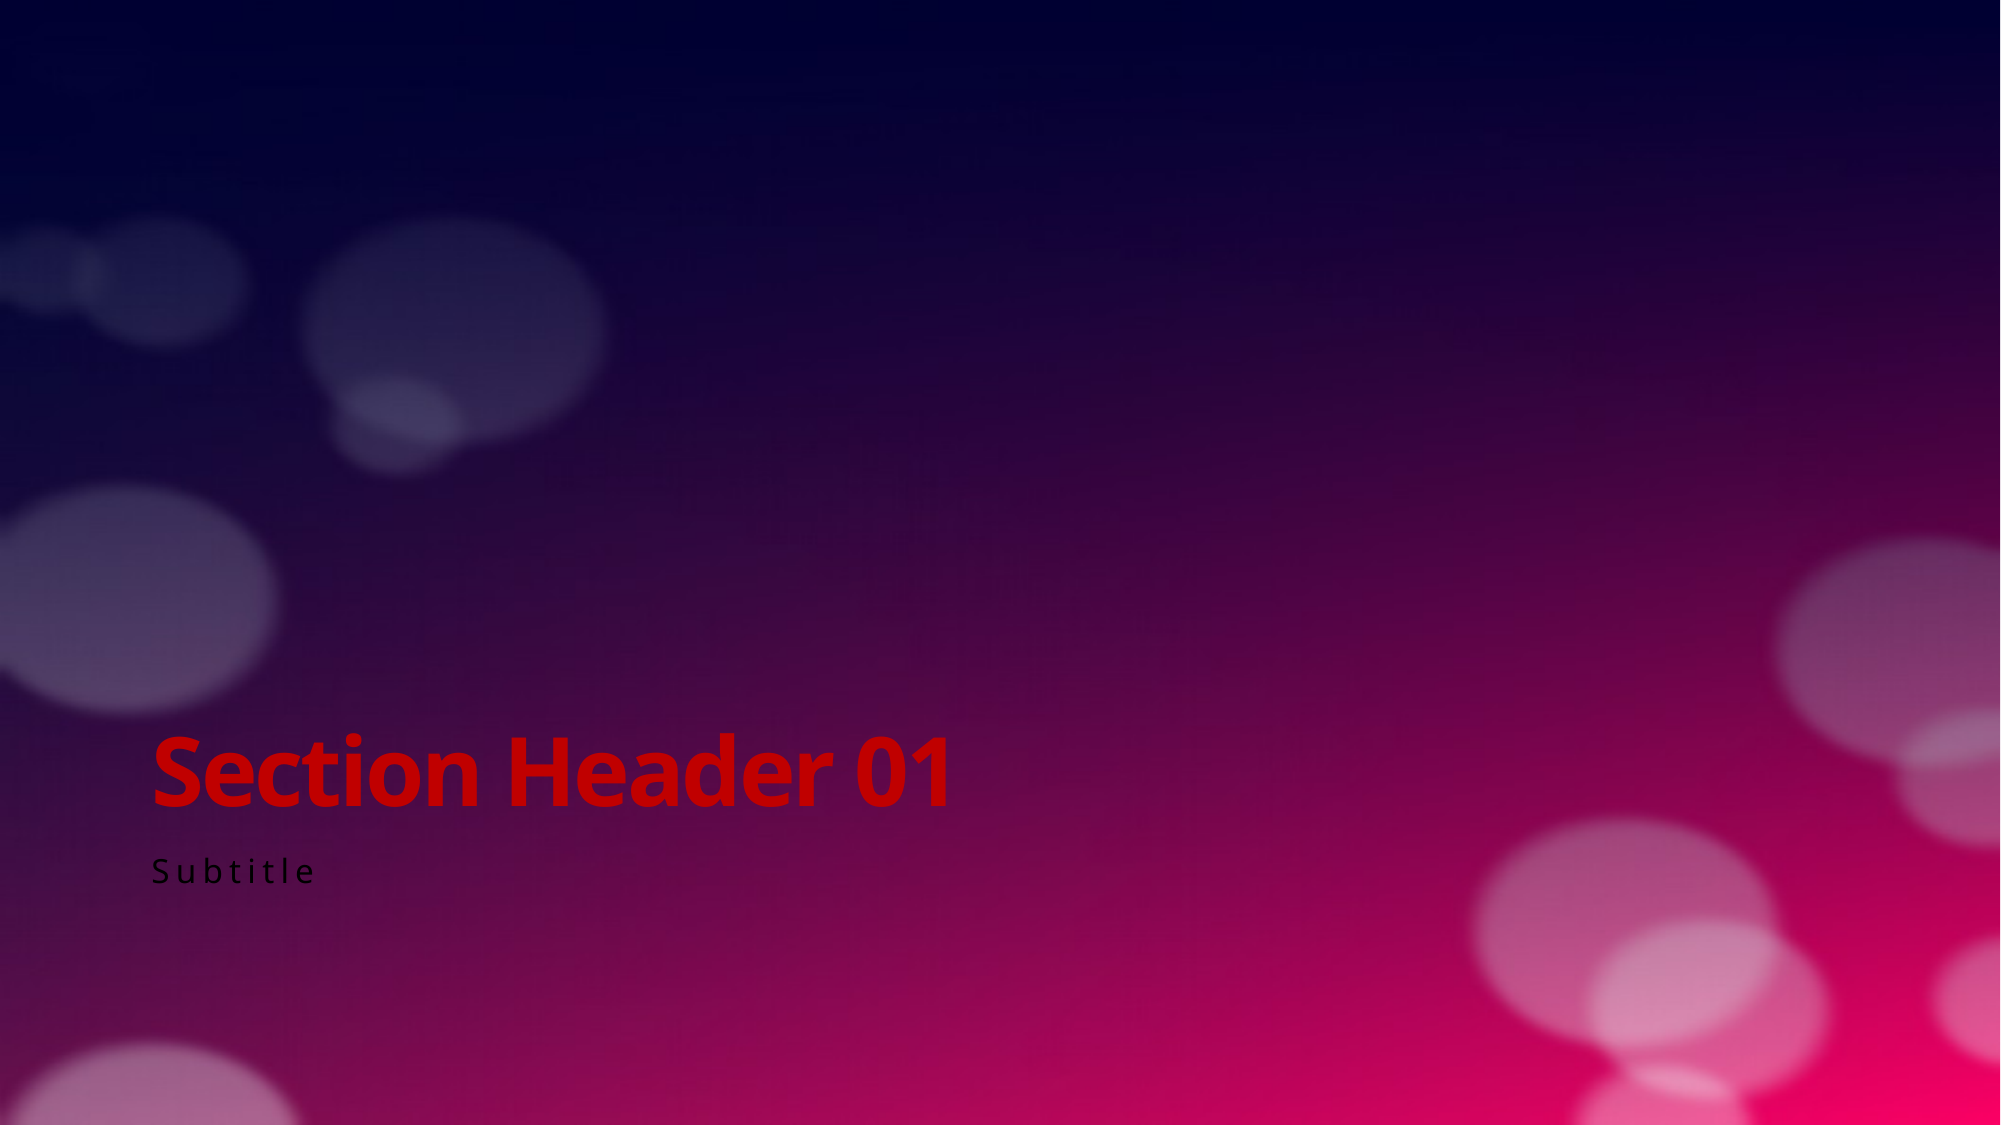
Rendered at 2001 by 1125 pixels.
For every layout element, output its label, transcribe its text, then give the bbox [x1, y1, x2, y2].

title Section Header 01 [136, 555, 1069, 835]
picture [0, 0, 2001, 1125]
list Subtitle [136, 847, 1069, 1025]
